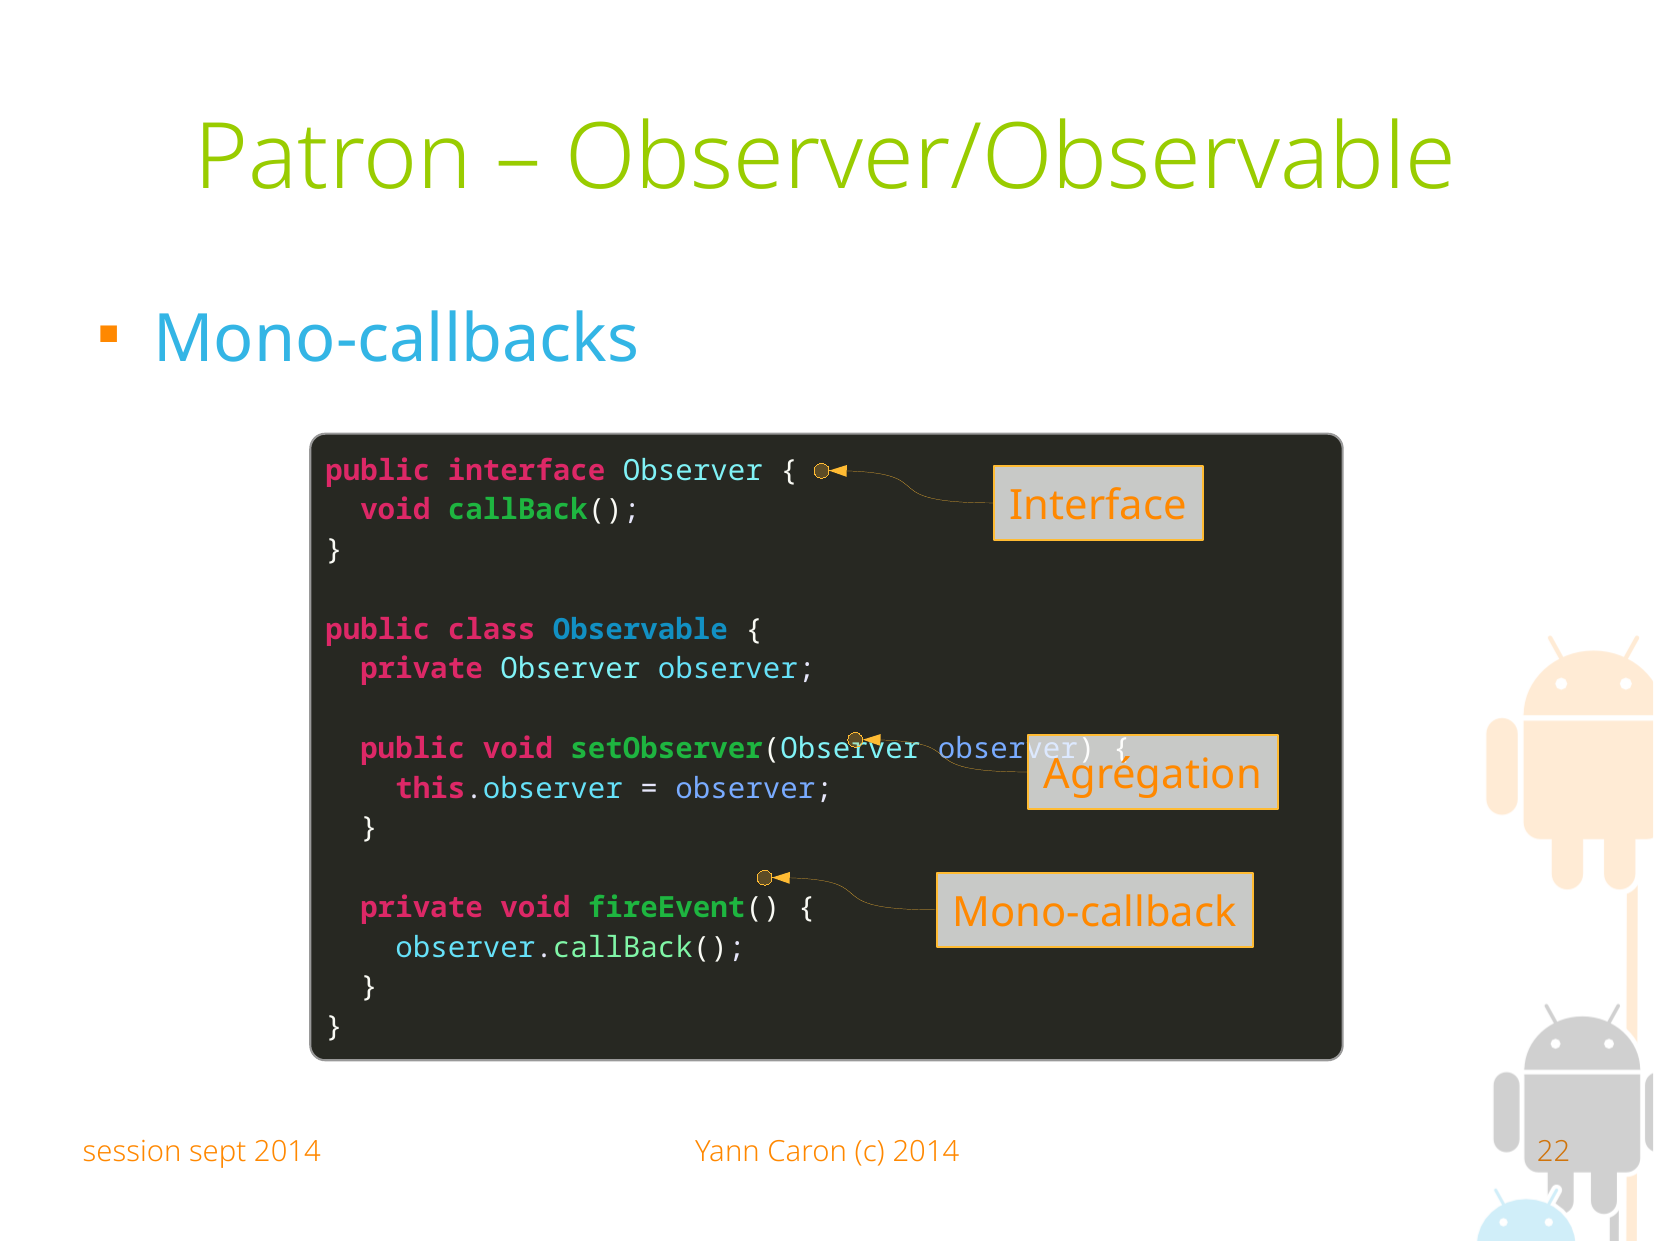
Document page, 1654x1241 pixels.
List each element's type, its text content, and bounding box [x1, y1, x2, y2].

text_box Mono-callback [937, 872, 1242, 939]
picture [240, 423, 1654, 1241]
text_box Interface [994, 466, 1192, 532]
title Patron – Observer/Observable [82, 49, 1571, 257]
text_box public interface Observer { void callBack(); } public class Observable { private Observer observer; public void setObserver(Observer observer) { this.observer = observer; } private void fireEvent() { observer.callBack(); } } [310, 433, 1343, 978]
text_box Agrégation [1027, 735, 1263, 801]
list Mono-callbacks [82, 290, 1571, 391]
text_box [757, 870, 772, 886]
text_box [847, 732, 863, 748]
text_box [814, 463, 829, 479]
